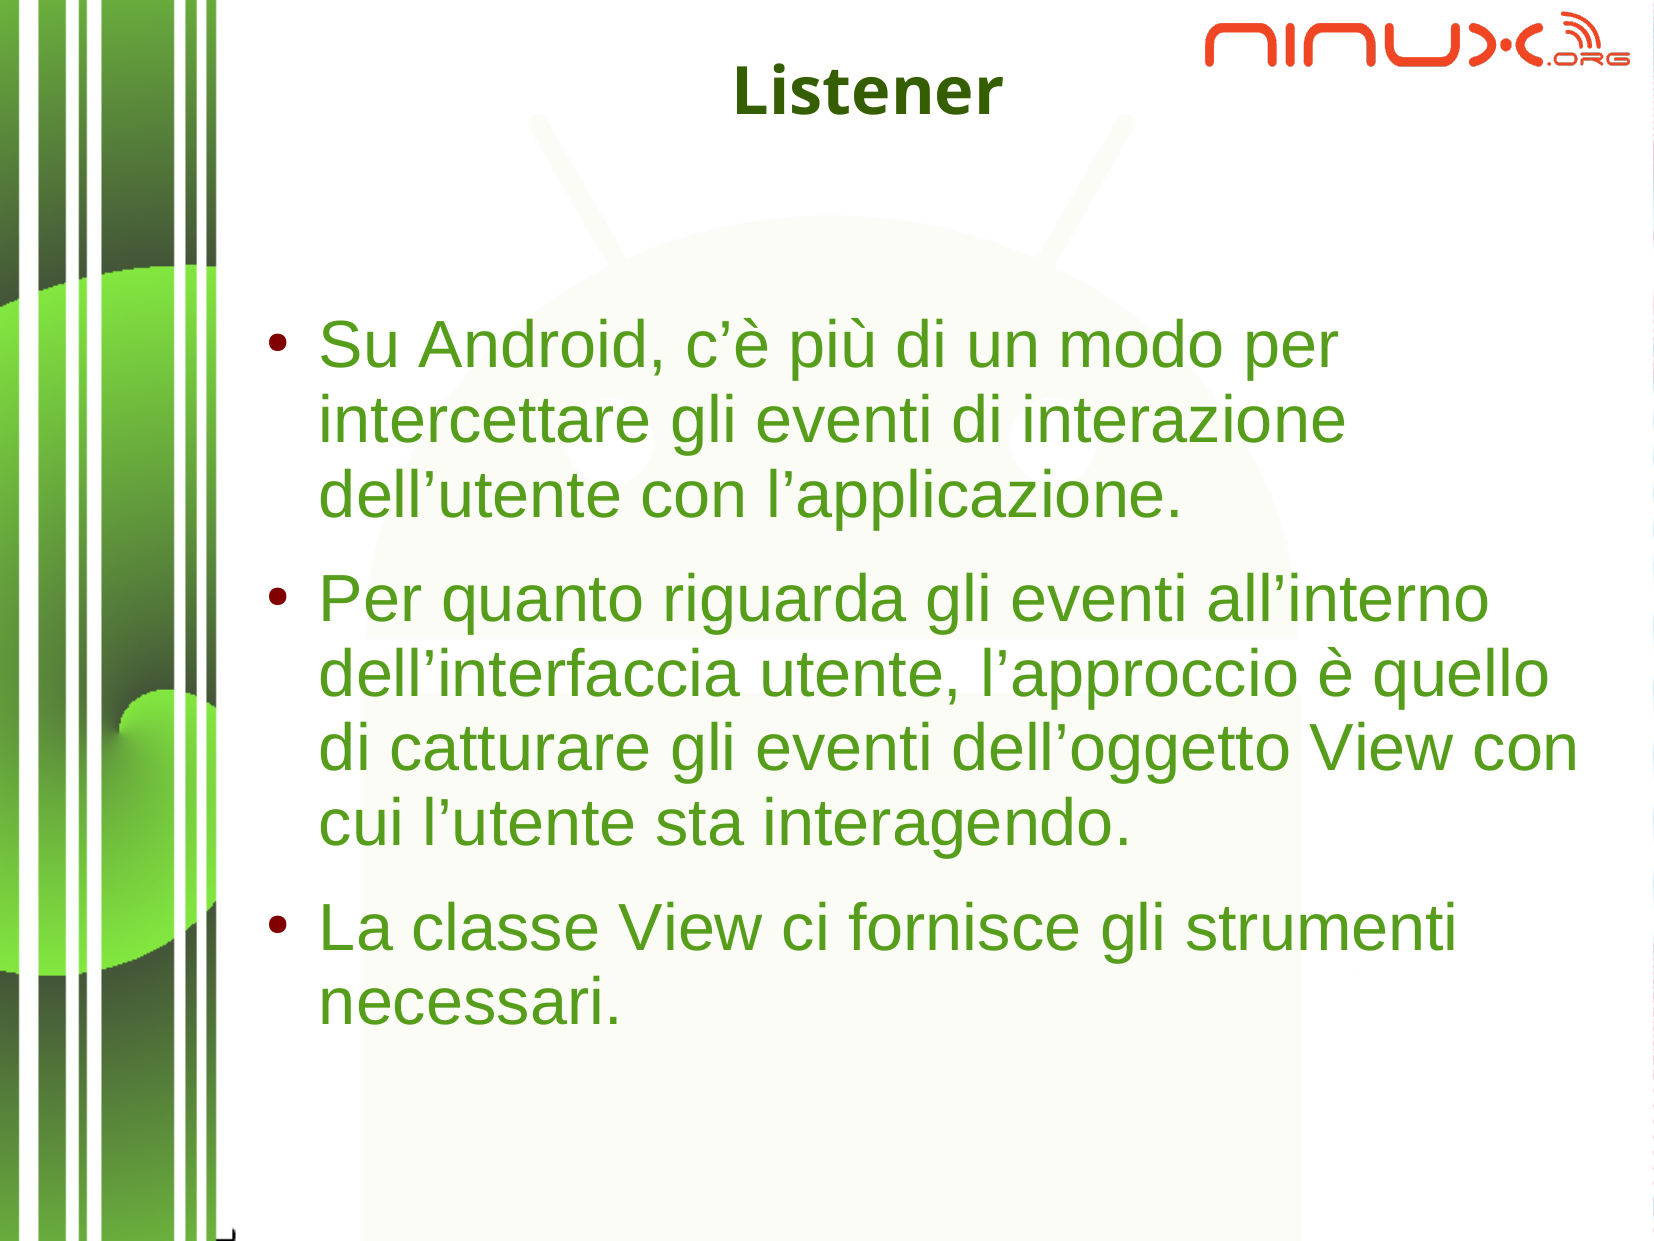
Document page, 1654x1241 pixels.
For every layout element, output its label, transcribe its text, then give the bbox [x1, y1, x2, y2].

title Listener [236, 49, 1501, 128]
list Su Android, c’è più di un modo per intercettare gli eventi di interazione dell’utente con l’applicazione. Per quanto riguarda gli eventi all’interno dell’interfaccia utente, l’approccio è quello di catturare gli eventi dell’oggetto View con cui l’utente sta interagendo. La classe View ci fornisce gli strumenti necessari. [248, 307, 1622, 1040]
picture [0, 0, 1654, 1241]
